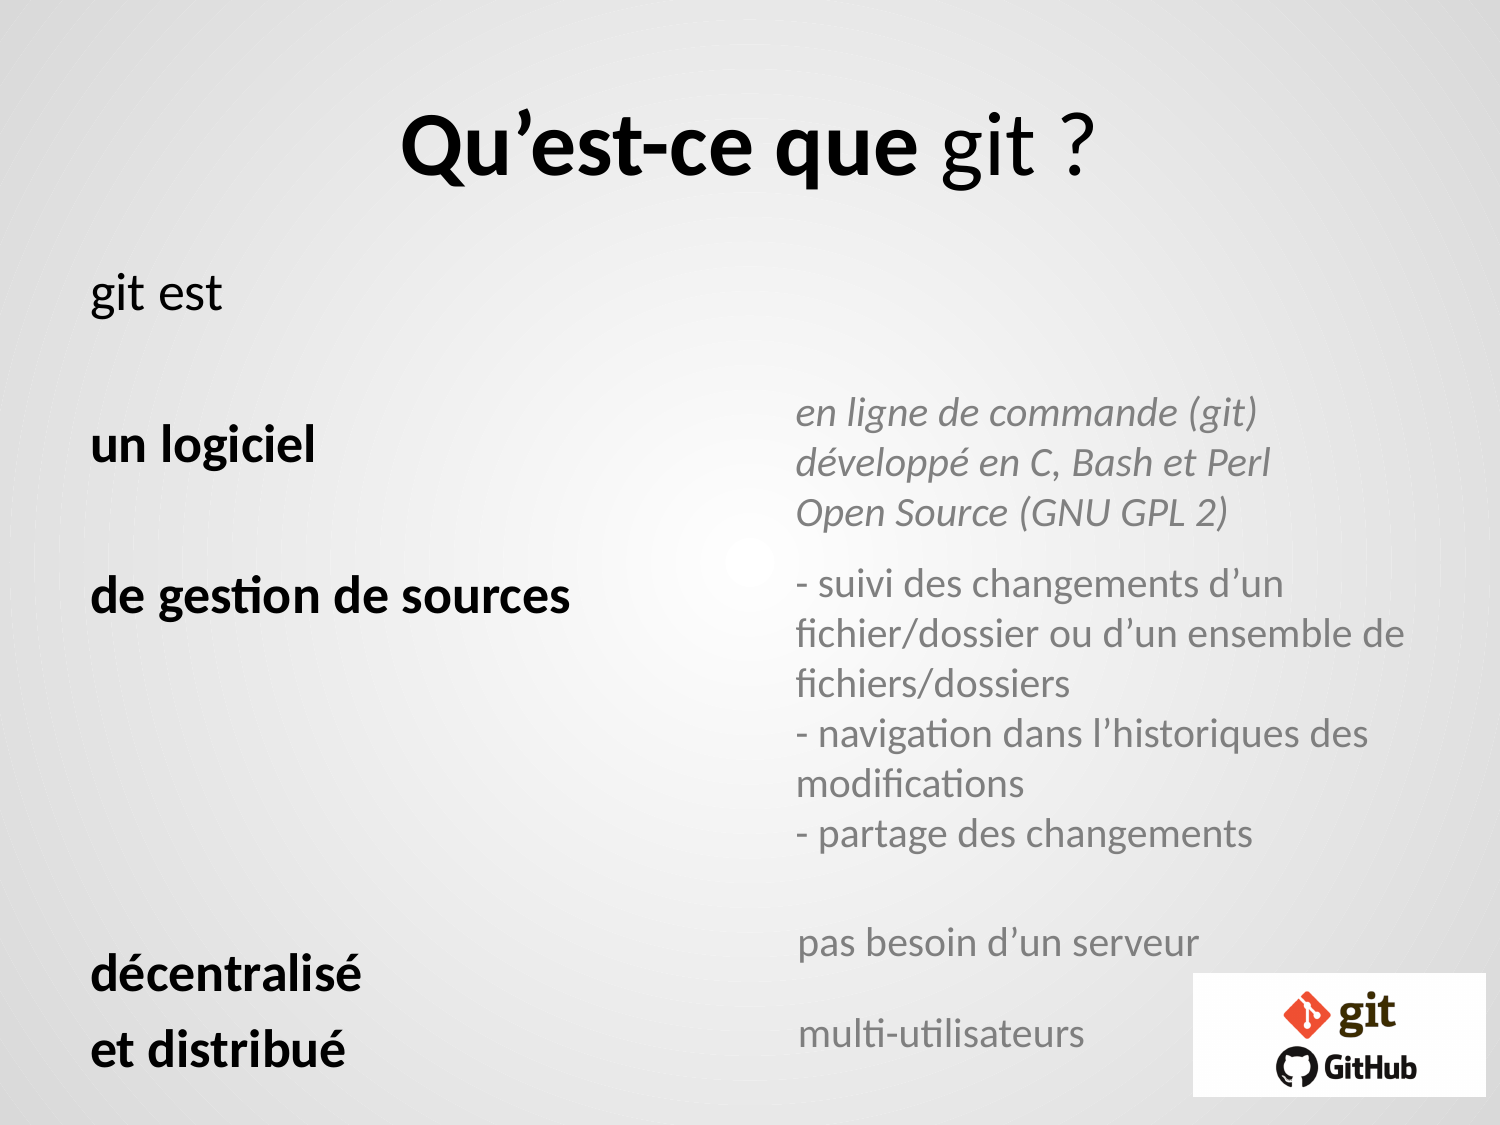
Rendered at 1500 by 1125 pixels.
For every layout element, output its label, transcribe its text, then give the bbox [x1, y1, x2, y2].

list git est un logiciel de gestion de sources décentralisé et distribué [75, 249, 1425, 1095]
text_box - suivi des changements d’un fichier/dossier ou d’un ensemble de fichiers/dossiers - navigation dans l’historiques des modifications - partage des changements [780, 548, 1425, 864]
picture [1193, 973, 1486, 1097]
title Qu’est-ce que git ? [75, 45, 1425, 233]
text_box pas besoin d’un serveur [782, 907, 1216, 973]
text_box multi-utilisateurs [783, 998, 1100, 1064]
text_box en ligne de commande (git) développé en C, Bash et Perl Open Source (GNU GPL 2) [780, 377, 1425, 543]
